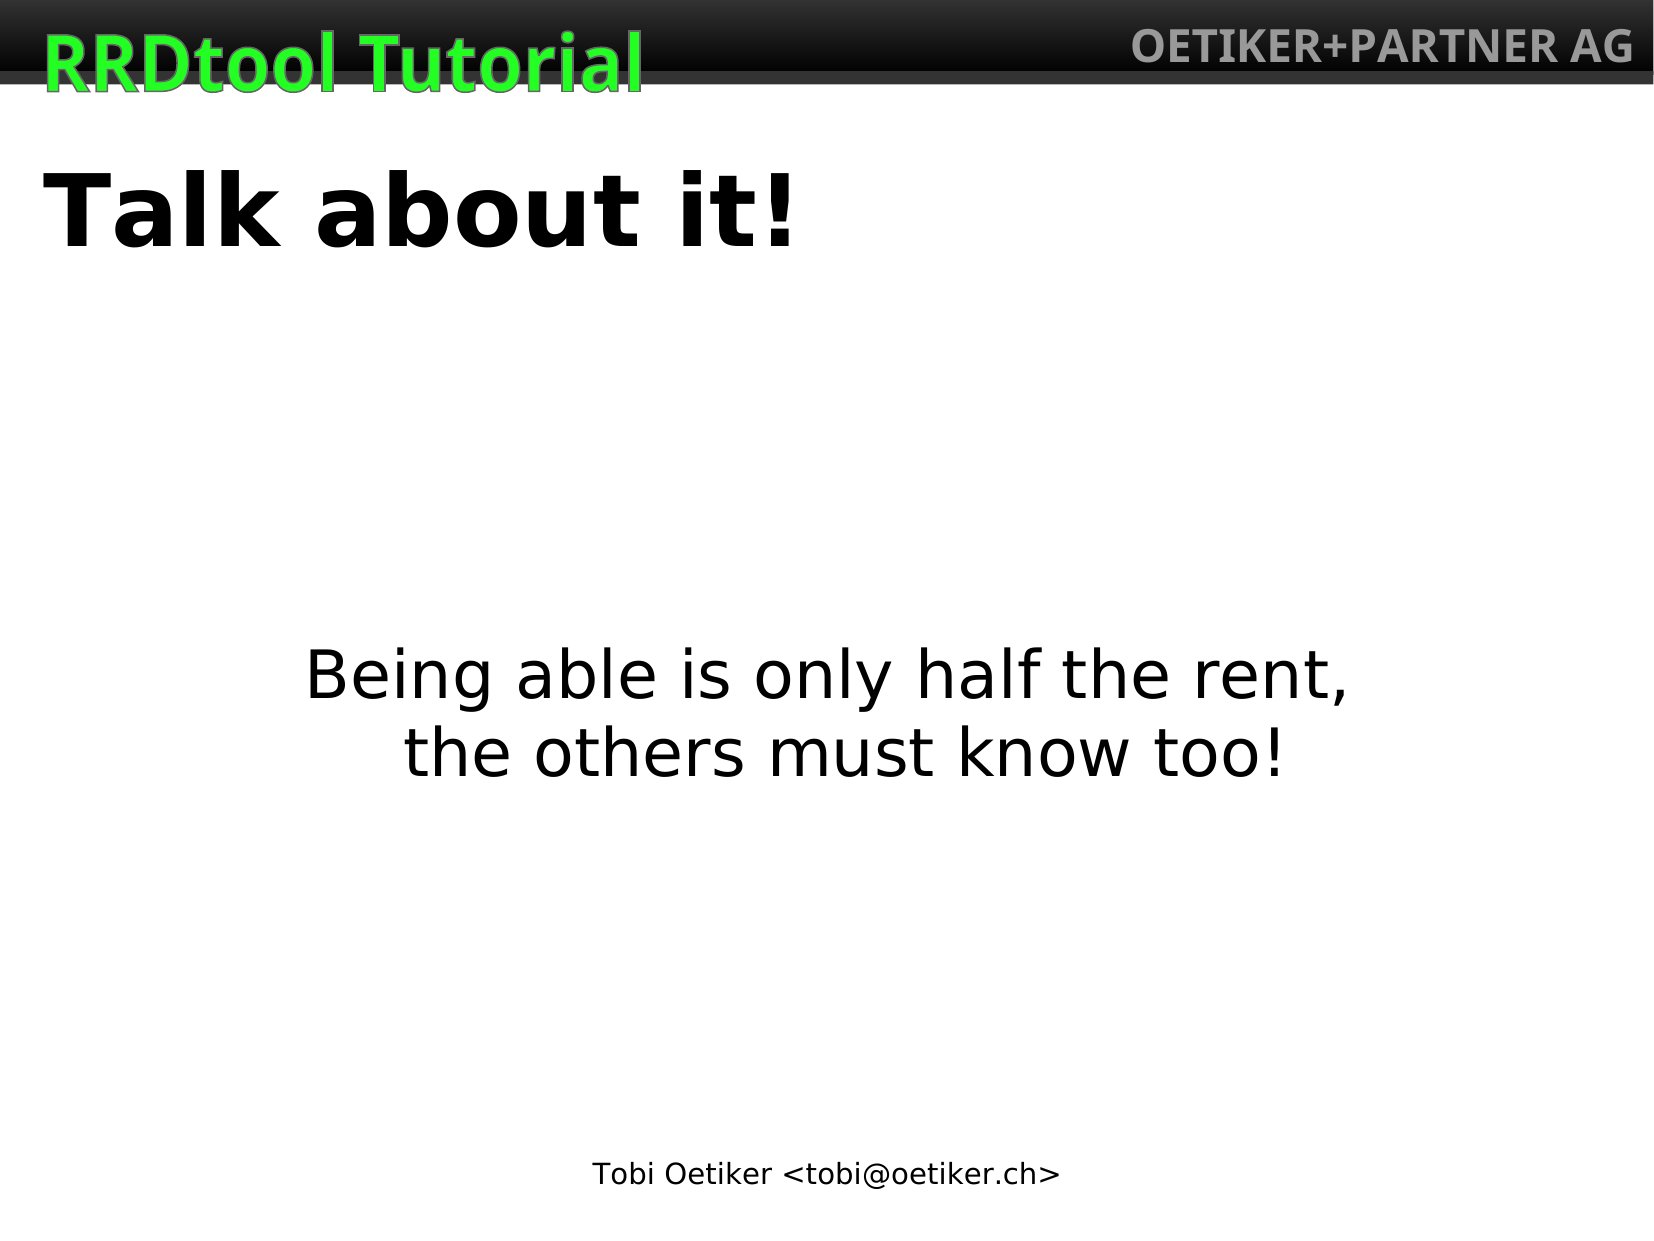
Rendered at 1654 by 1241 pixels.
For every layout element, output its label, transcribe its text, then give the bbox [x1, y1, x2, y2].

title Talk about it! [43, 137, 1582, 287]
subtitle Being able is only half the rent, the others must know too! [50, 329, 1571, 1099]
